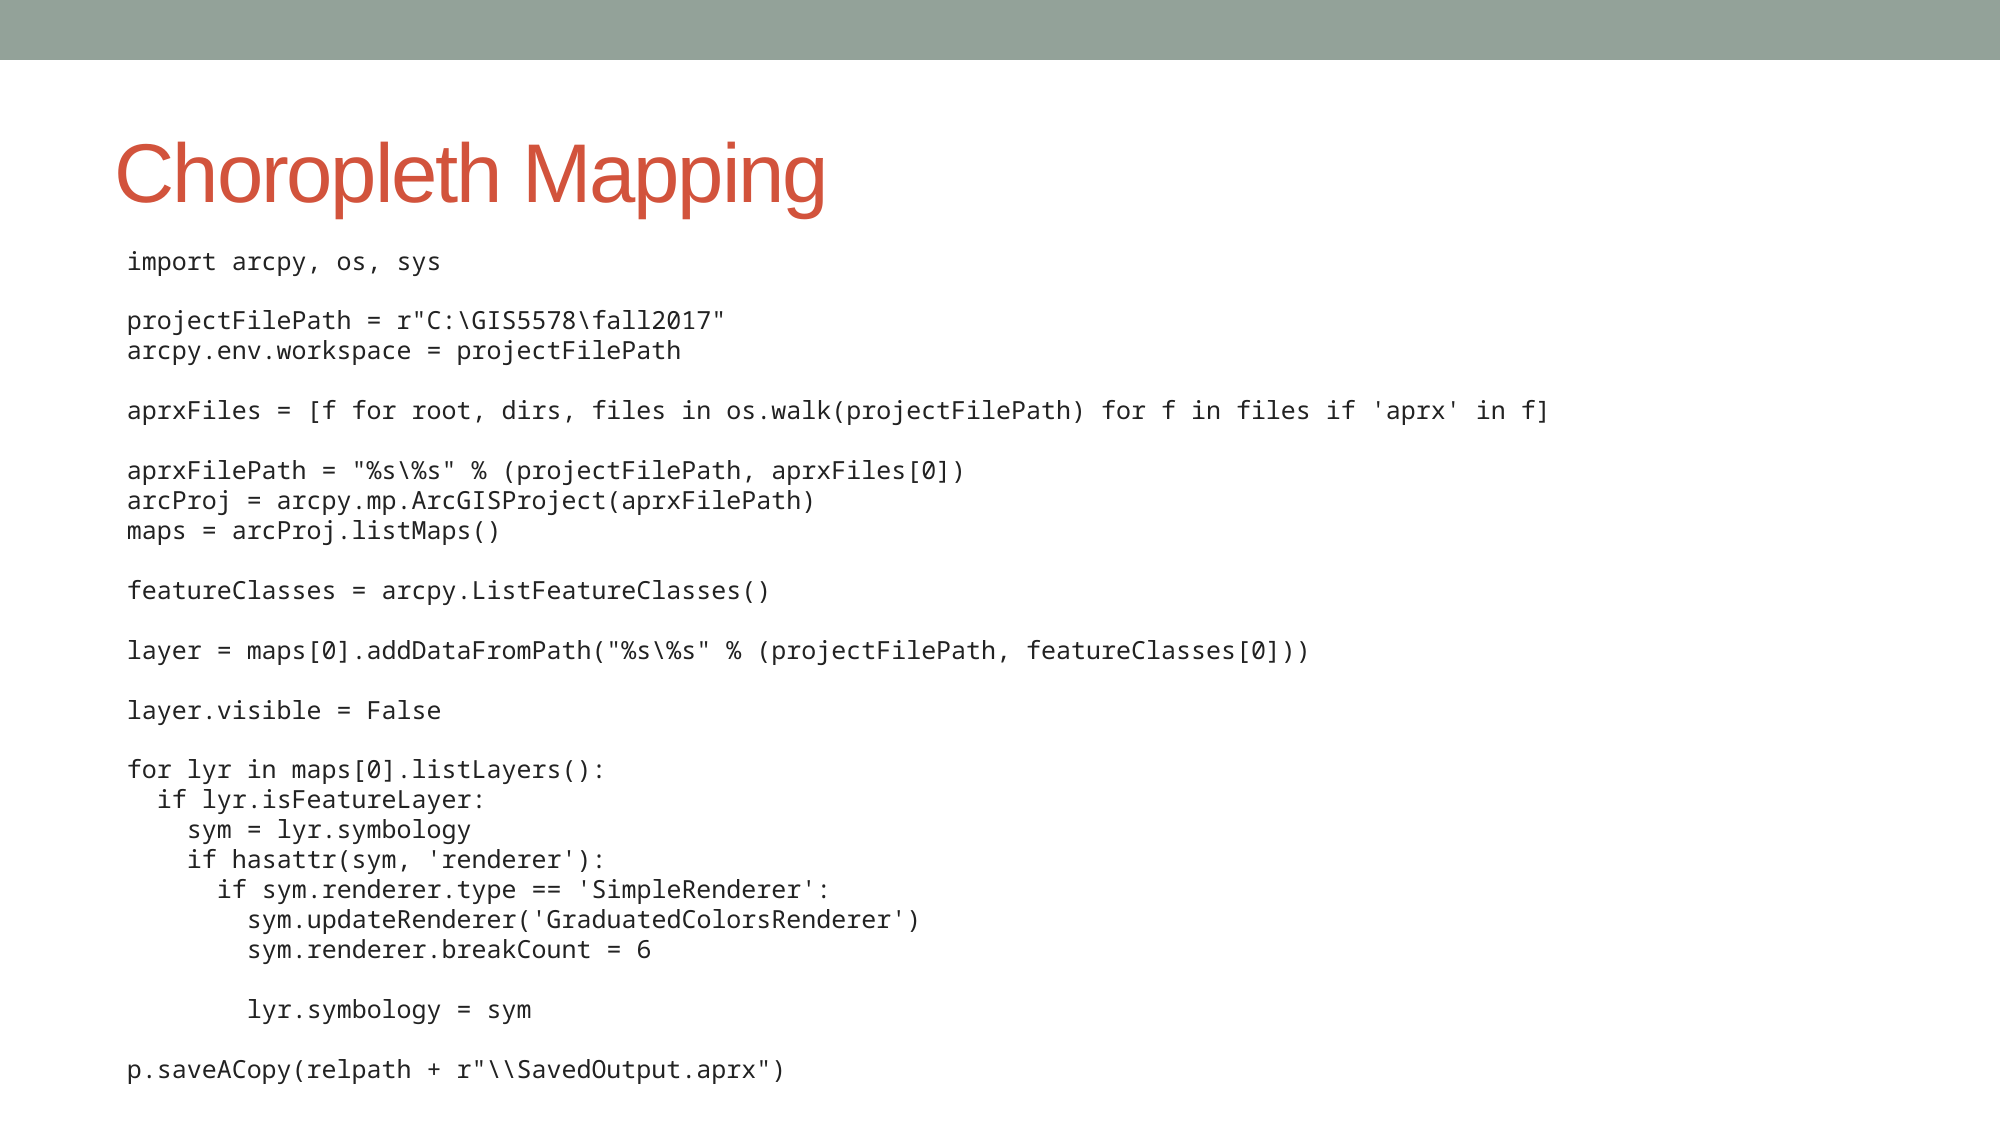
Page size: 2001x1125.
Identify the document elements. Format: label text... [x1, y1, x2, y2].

title Choropleth Mapping [99, 87, 1900, 251]
list import arcpy, os, sys projectFilePath = r"C:\GIS5578\fall2017" arcpy.env.workspace = projectFilePath aprxFiles = [f for root, dirs, files in os.walk(projectFilePath) for f in files if 'aprx' in f] aprxFilePath = "%s\%s" % (projectFilePath, aprxFiles[0]) arcProj = arcpy.mp.ArcGISProject(aprxFilePath) maps = arcProj.listMaps() featureClasses = arcpy.ListFeatureClasses() layer = maps[0].addDataFromPath("%s\%s" % (projectFilePath, featureClasses[0])) layer.visible = False for lyr in maps[0].listLayers(): if lyr.isFeatureLayer: sym = lyr.symbology if hasattr(sym, 'renderer'): if sym.renderer.type == 'SimpleRenderer': sym.updateRenderer('GraduatedColorsRenderer') sym.renderer.breakCount = 6 lyr.symbology = sym p.saveACopy(relpath + r"\\SavedOutput.aprx") [111, 217, 1467, 1112]
